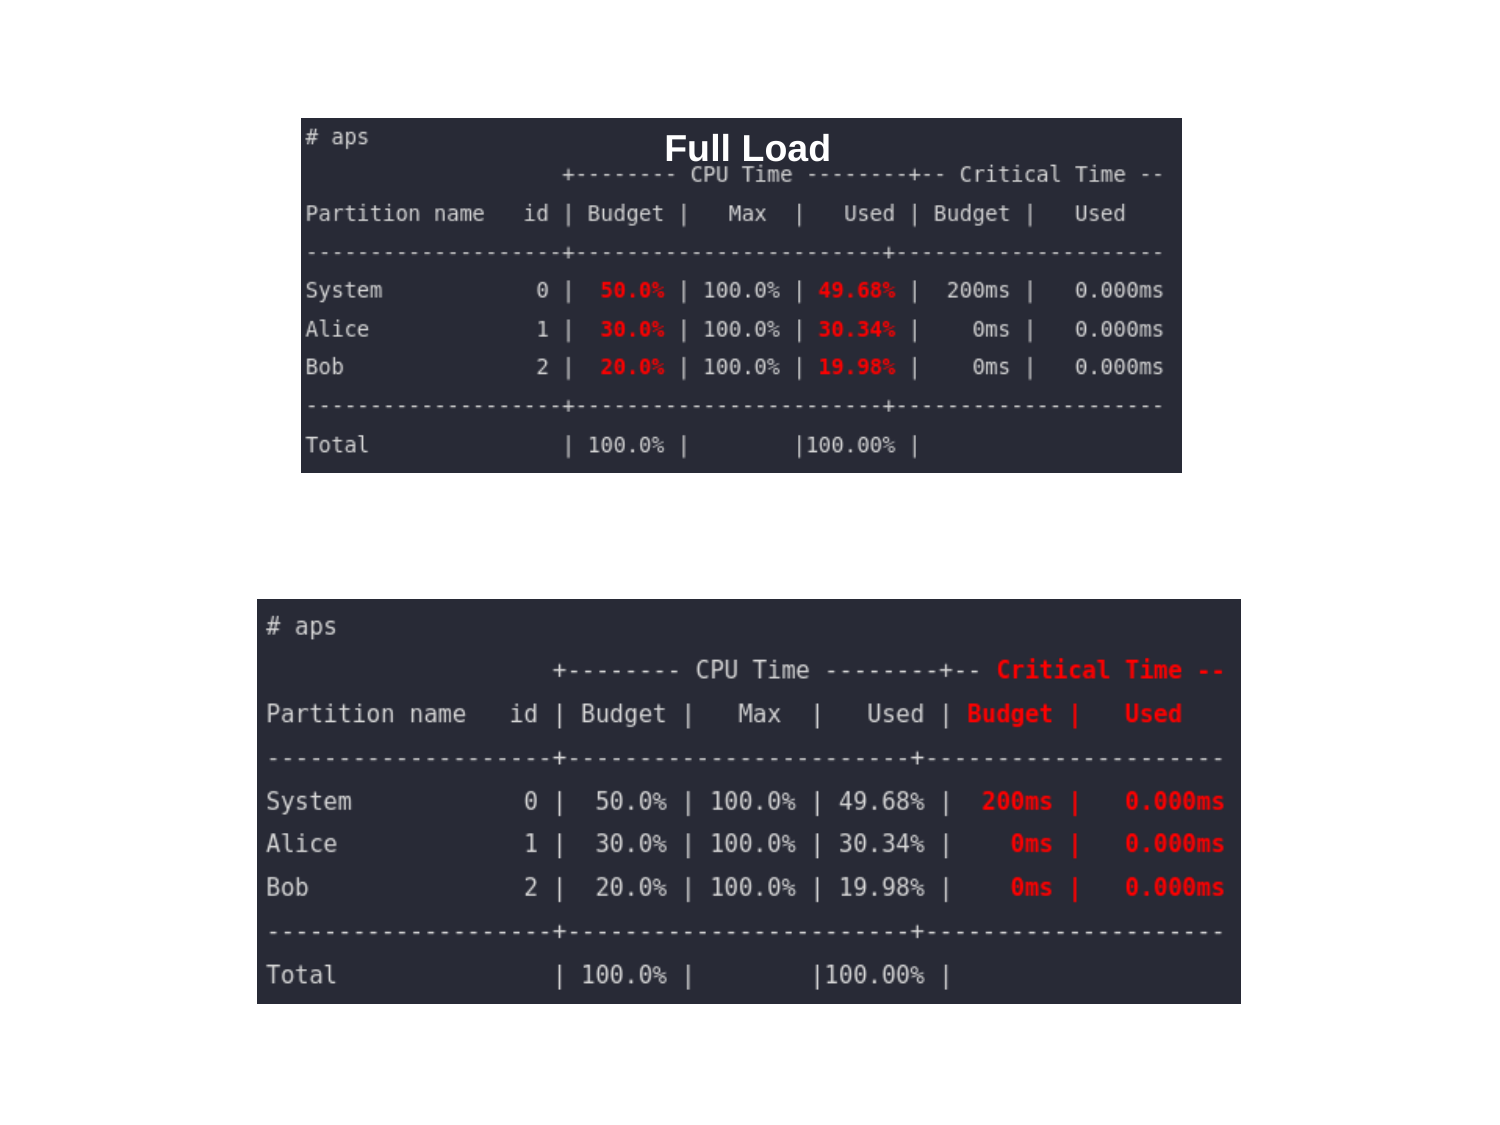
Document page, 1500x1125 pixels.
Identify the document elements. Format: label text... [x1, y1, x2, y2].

picture [257, 599, 1241, 1004]
picture [301, 118, 1182, 473]
text_box Full Load [649, 120, 975, 178]
